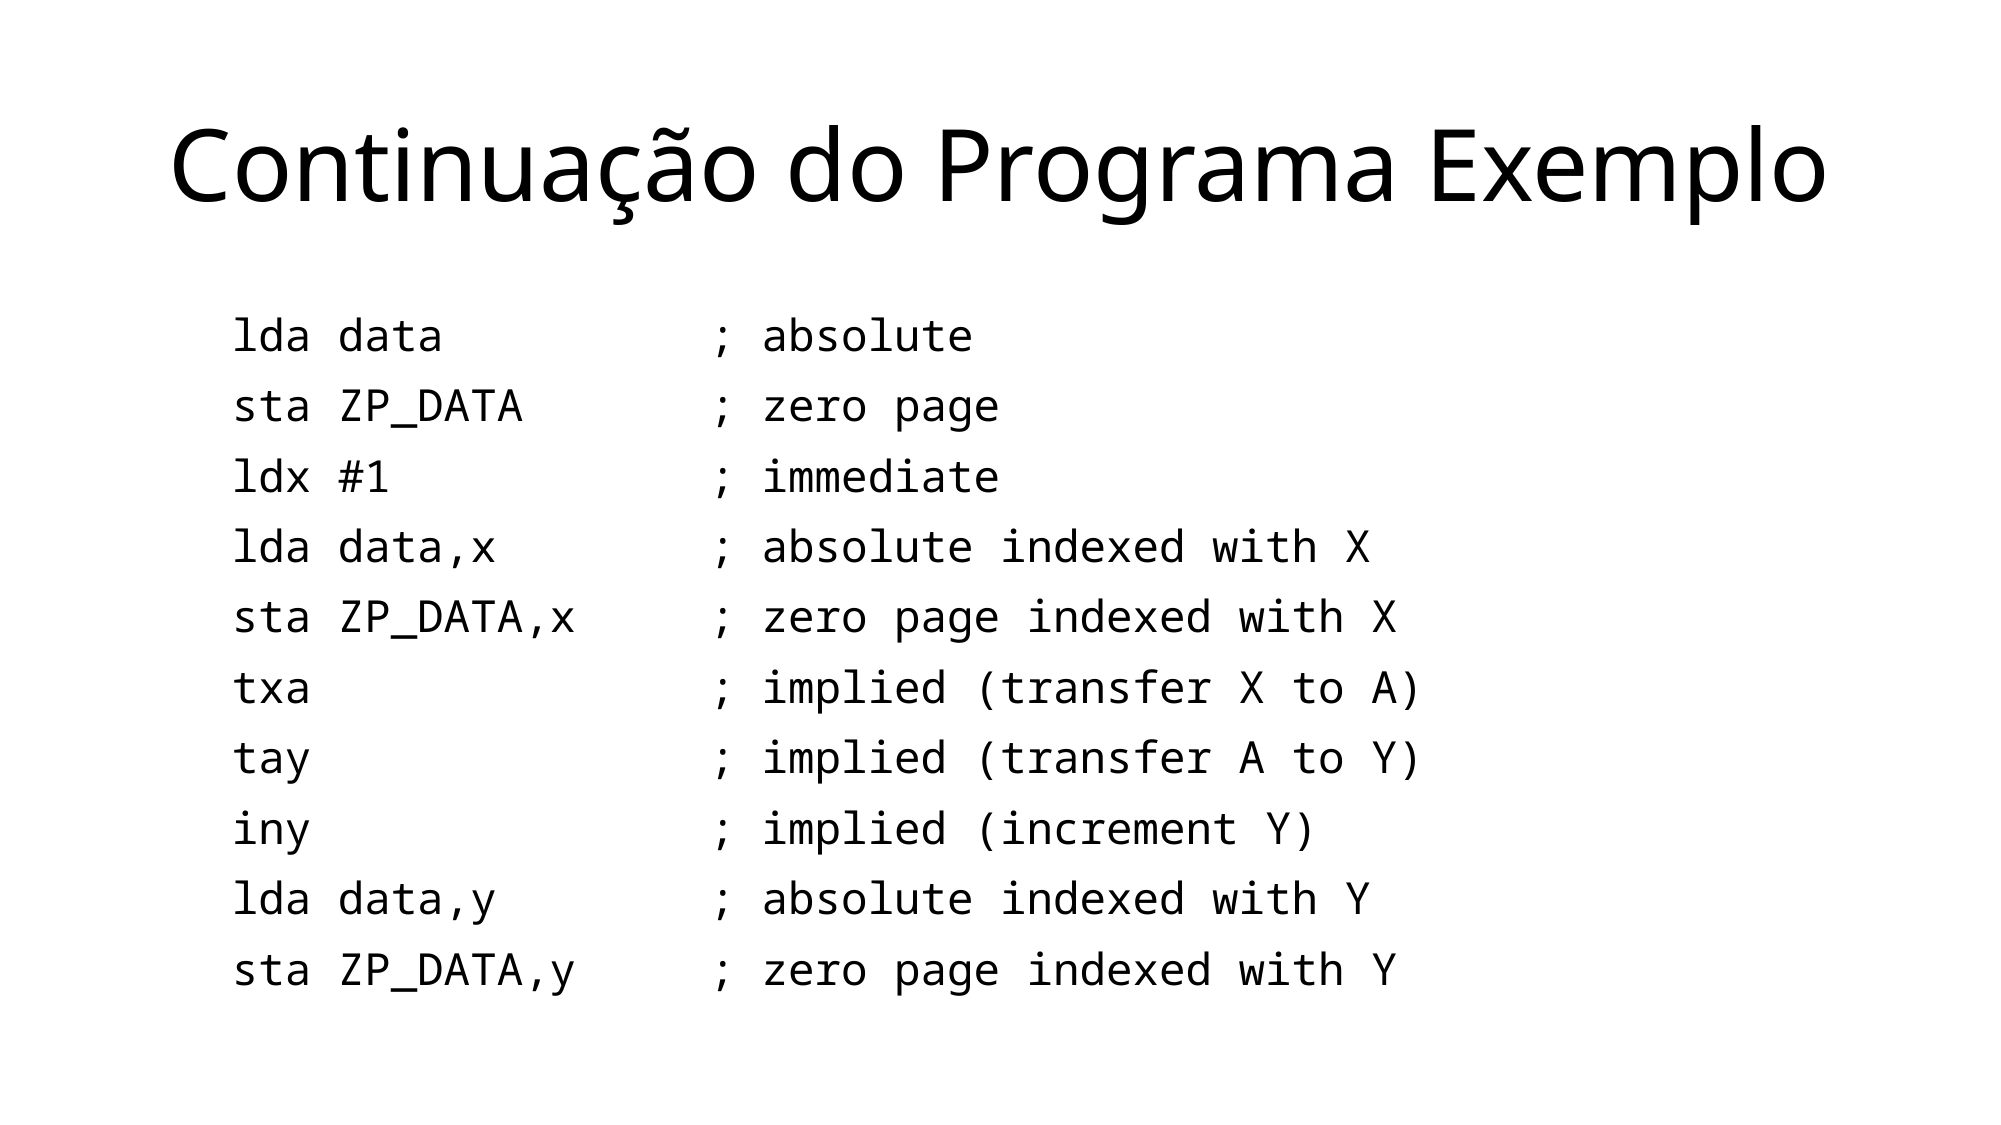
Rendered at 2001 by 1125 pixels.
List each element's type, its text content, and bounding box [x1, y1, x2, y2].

title Continuação do Programa Exemplo [137, 59, 1863, 278]
list lda data ; absolute sta ZP_DATA ; zero page ldx #1 ; immediate lda data,x ; absolute indexed with X sta ZP_DATA,x ; zero page indexed with X txa ; implied (transfer X to A) tay ; implied (transfer A to Y) iny ; implied (increment Y) lda data,y ; absolute indexed with Y sta ZP_DATA,y ; zero page indexed with Y [137, 299, 1863, 1014]
